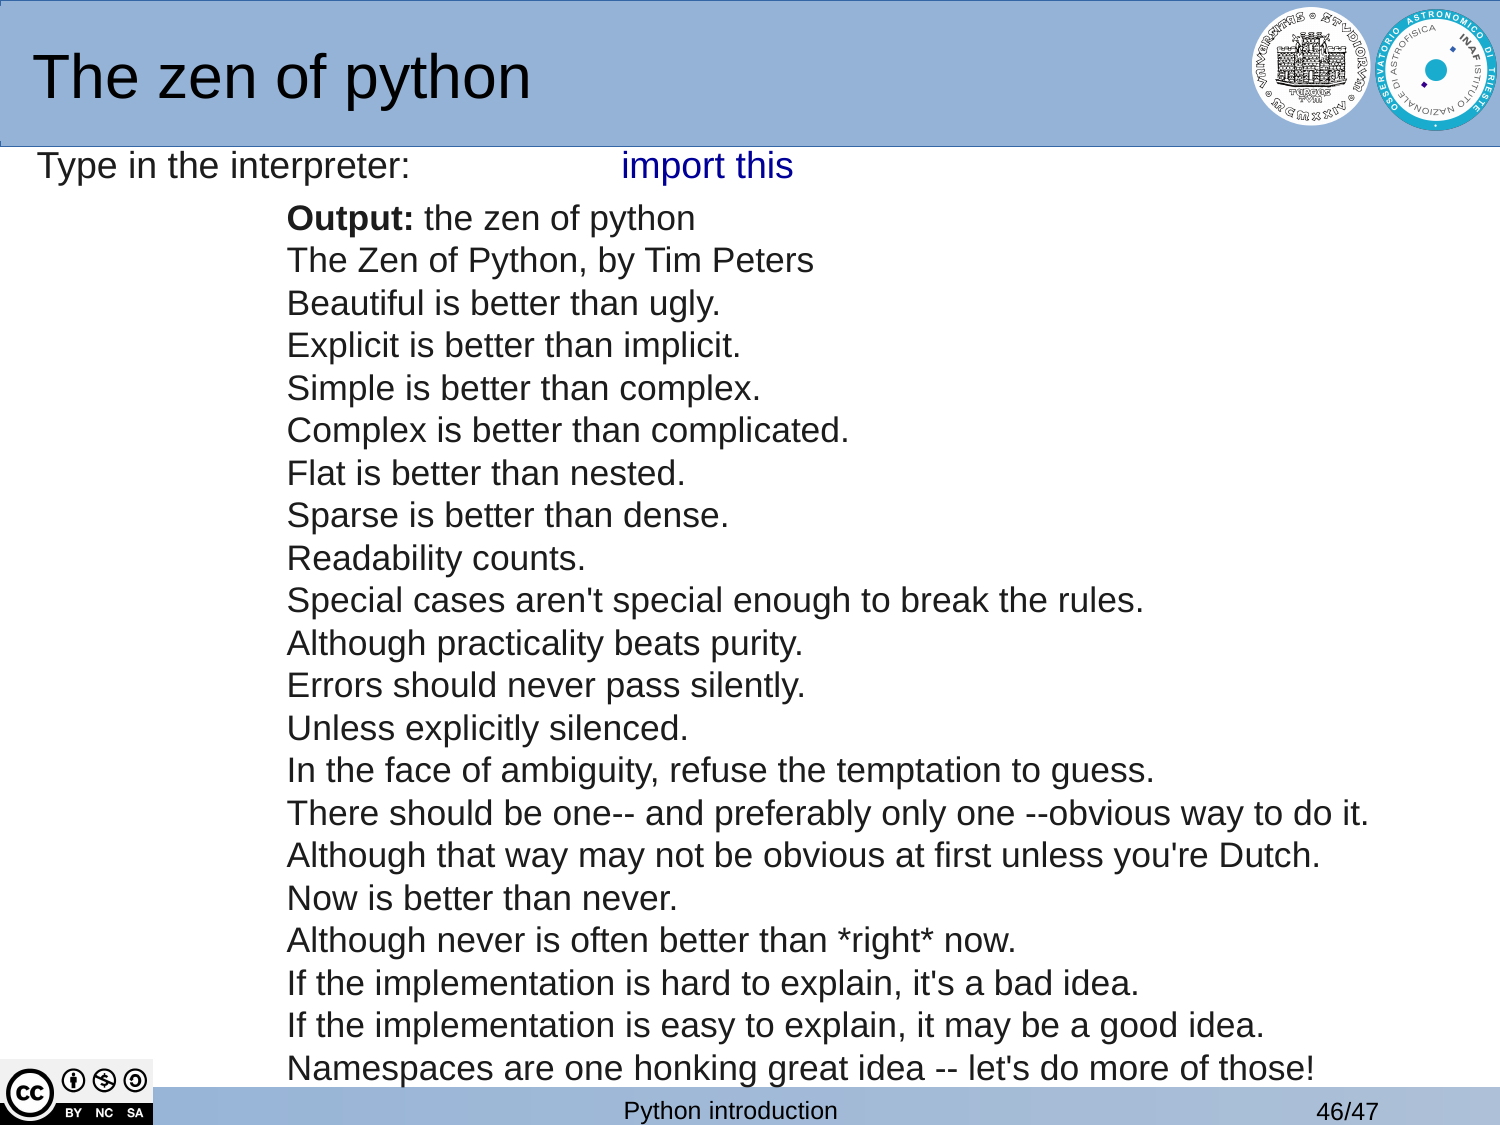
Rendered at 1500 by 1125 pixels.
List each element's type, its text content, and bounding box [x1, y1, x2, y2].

list Output: the zen of python The Zen of Python, by Tim Peters Beautiful is better than ugly. Explicit is better than implicit. Simple is better than complex. Complex is better than complicated. Flat is better than nested. Sparse is better than dense. Readability counts. Special cases aren't special enough to break the rules. Although practicality beats purity. Errors should never pass silently. Unless explicitly silenced. In the face of ambiguity, refuse the temptation to guess. There should be one-- and preferably only one --obvious way to do it. Although that way may not be obvious at first unless you're Dutch. Now is better than never. Although never is often better than *right* now. If the implementation is hard to explain, it's a bad idea. If the implementation is easy to explain, it may be a good idea. Namespaces are one honking great idea -- let's do more of those! [271, 187, 1500, 1114]
picture [1252, 0, 1500, 156]
picture [0, 1059, 153, 1125]
text_box The zen of python [0, 5, 1243, 141]
list Type in the interpreter: import this [21, 132, 1455, 1070]
